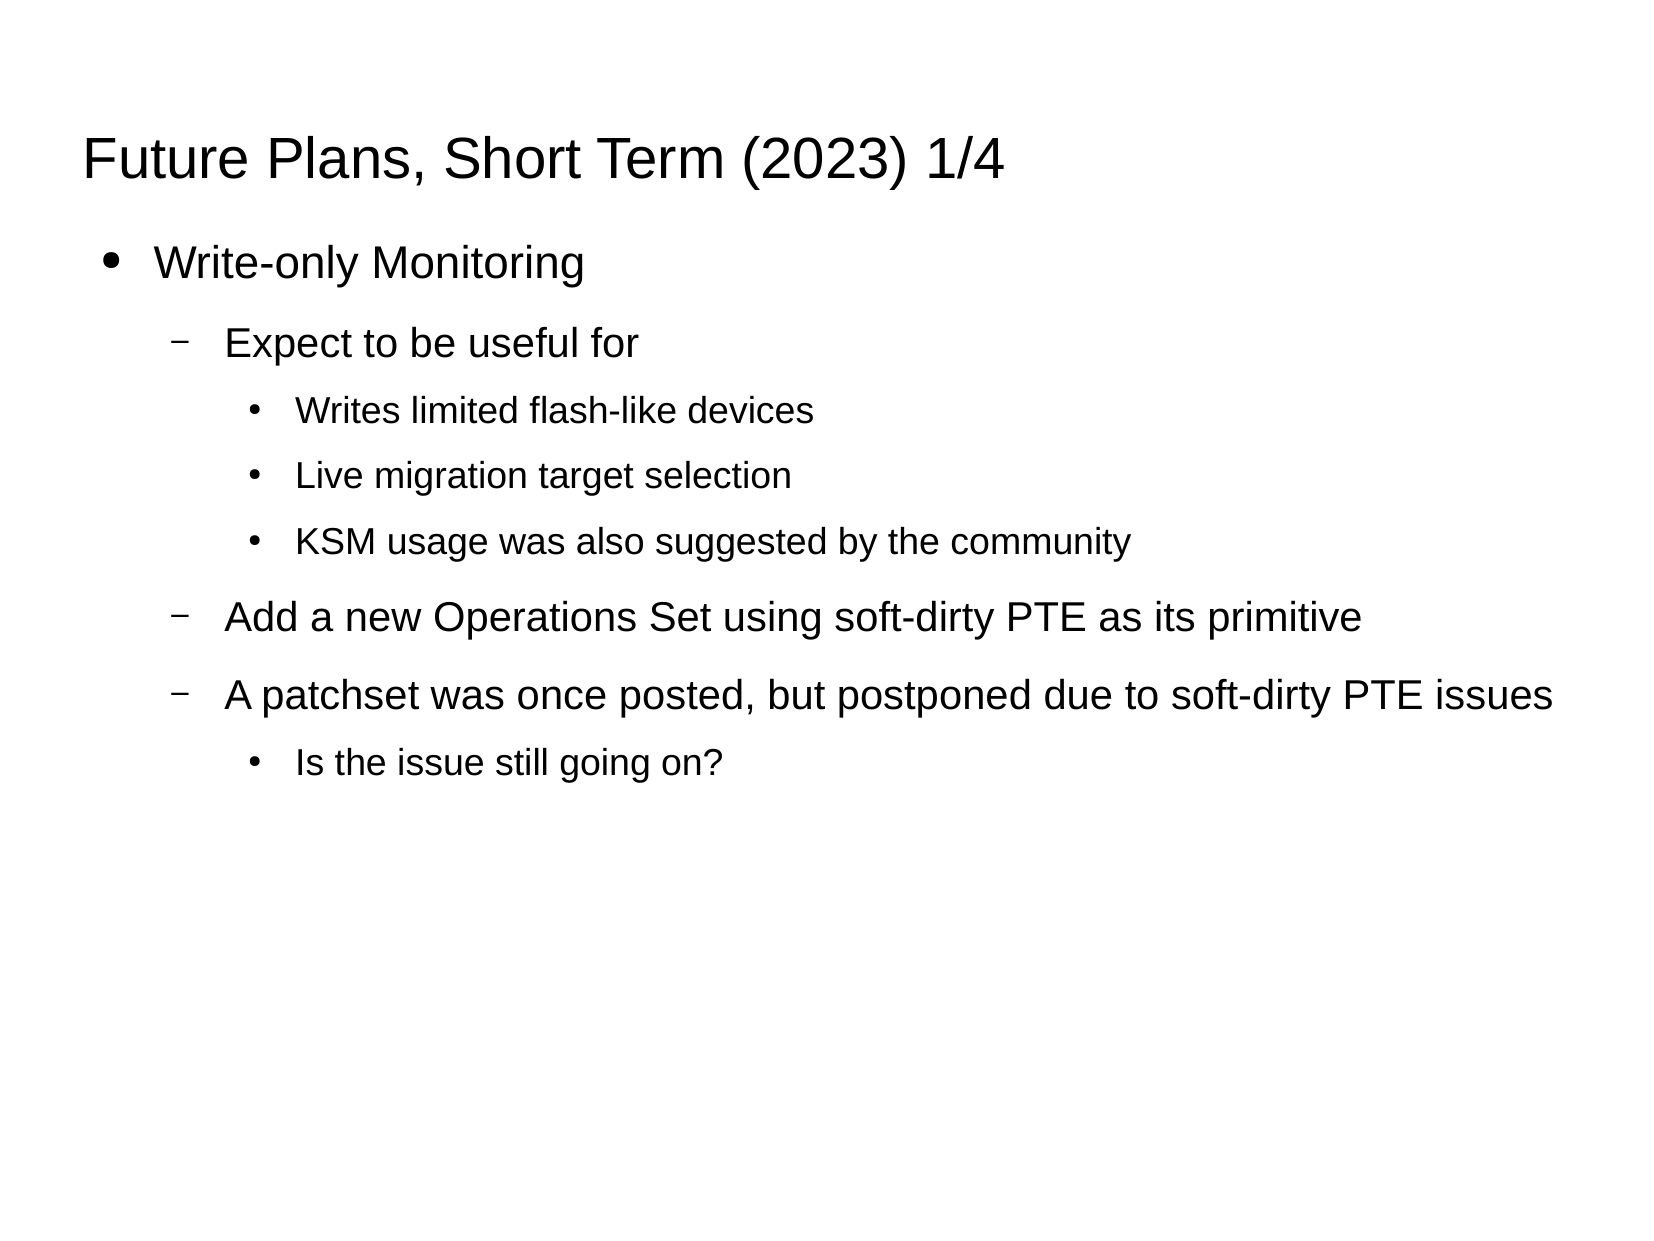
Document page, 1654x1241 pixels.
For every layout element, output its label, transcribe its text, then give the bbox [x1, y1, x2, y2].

list Write-only Monitoring Expect to be useful for Writes limited flash-like devices Live migration target selection KSM usage was also suggested by the community Add a new Operations Set using soft-dirty PTE as its primitive A patchset was once posted, but postponed due to soft-dirty PTE issues Is the issue still going on? [82, 236, 1571, 1111]
title Future Plans, Short Term (2023) 1/4 [82, 108, 1571, 210]
